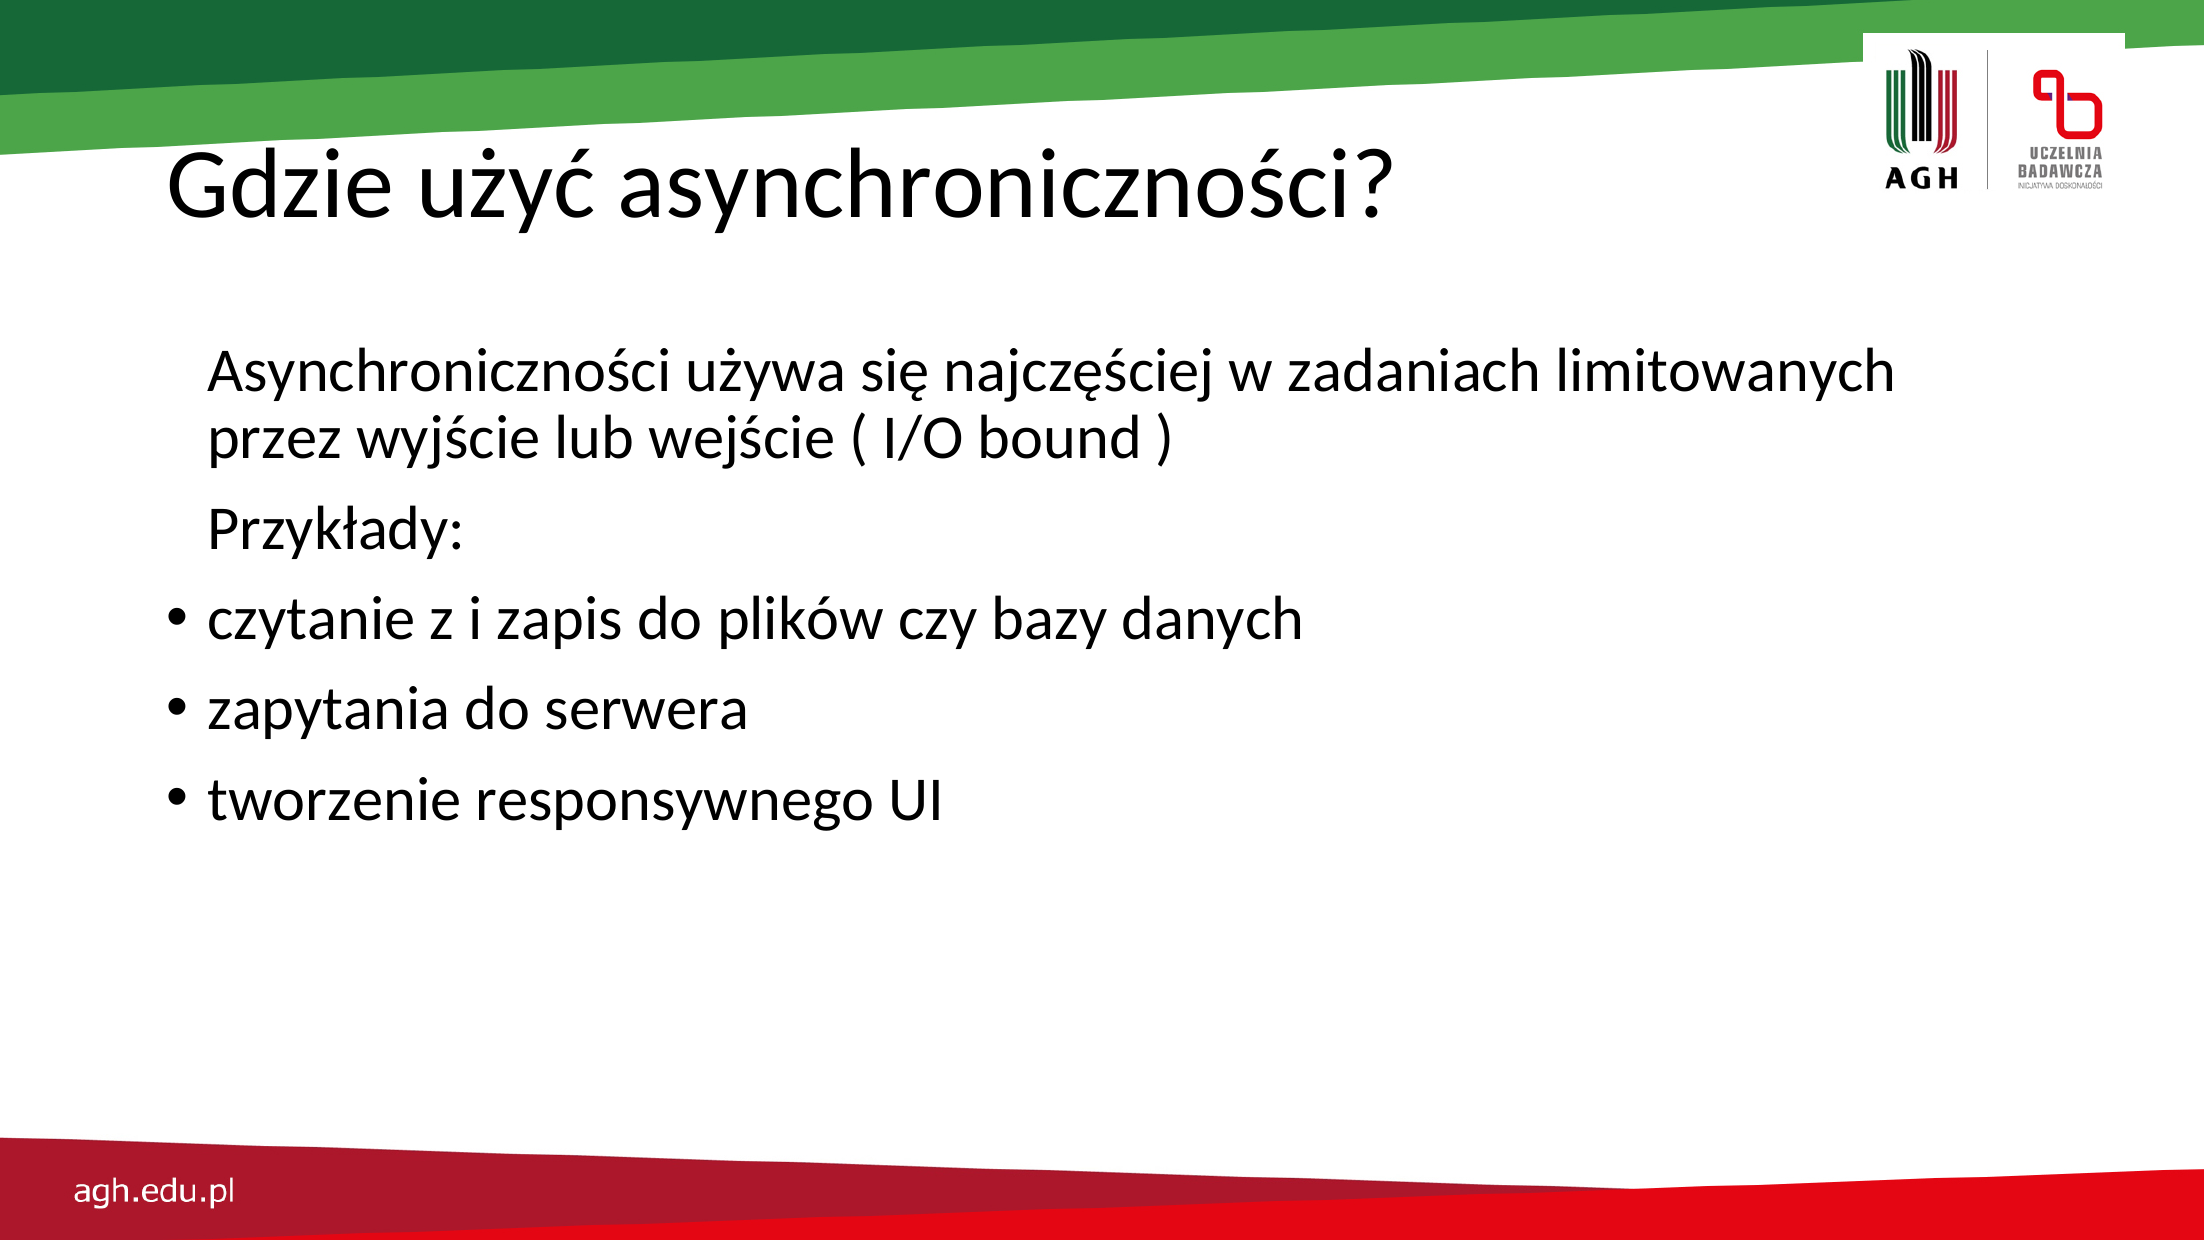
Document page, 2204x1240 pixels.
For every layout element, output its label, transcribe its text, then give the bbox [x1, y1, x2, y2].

title Gdzie użyć asynchroniczności? [151, 65, 2053, 306]
list Asynchroniczności używa się najczęściej w zadaniach limitowanych przez wyjście lub wejście ( I/O bound ) Przykłady: czytanie z i zapis do plików czy bazy danych zapytania do serwera tworzenie responsywnego UI [151, 329, 2053, 1117]
picture [0, 0, 2204, 1240]
